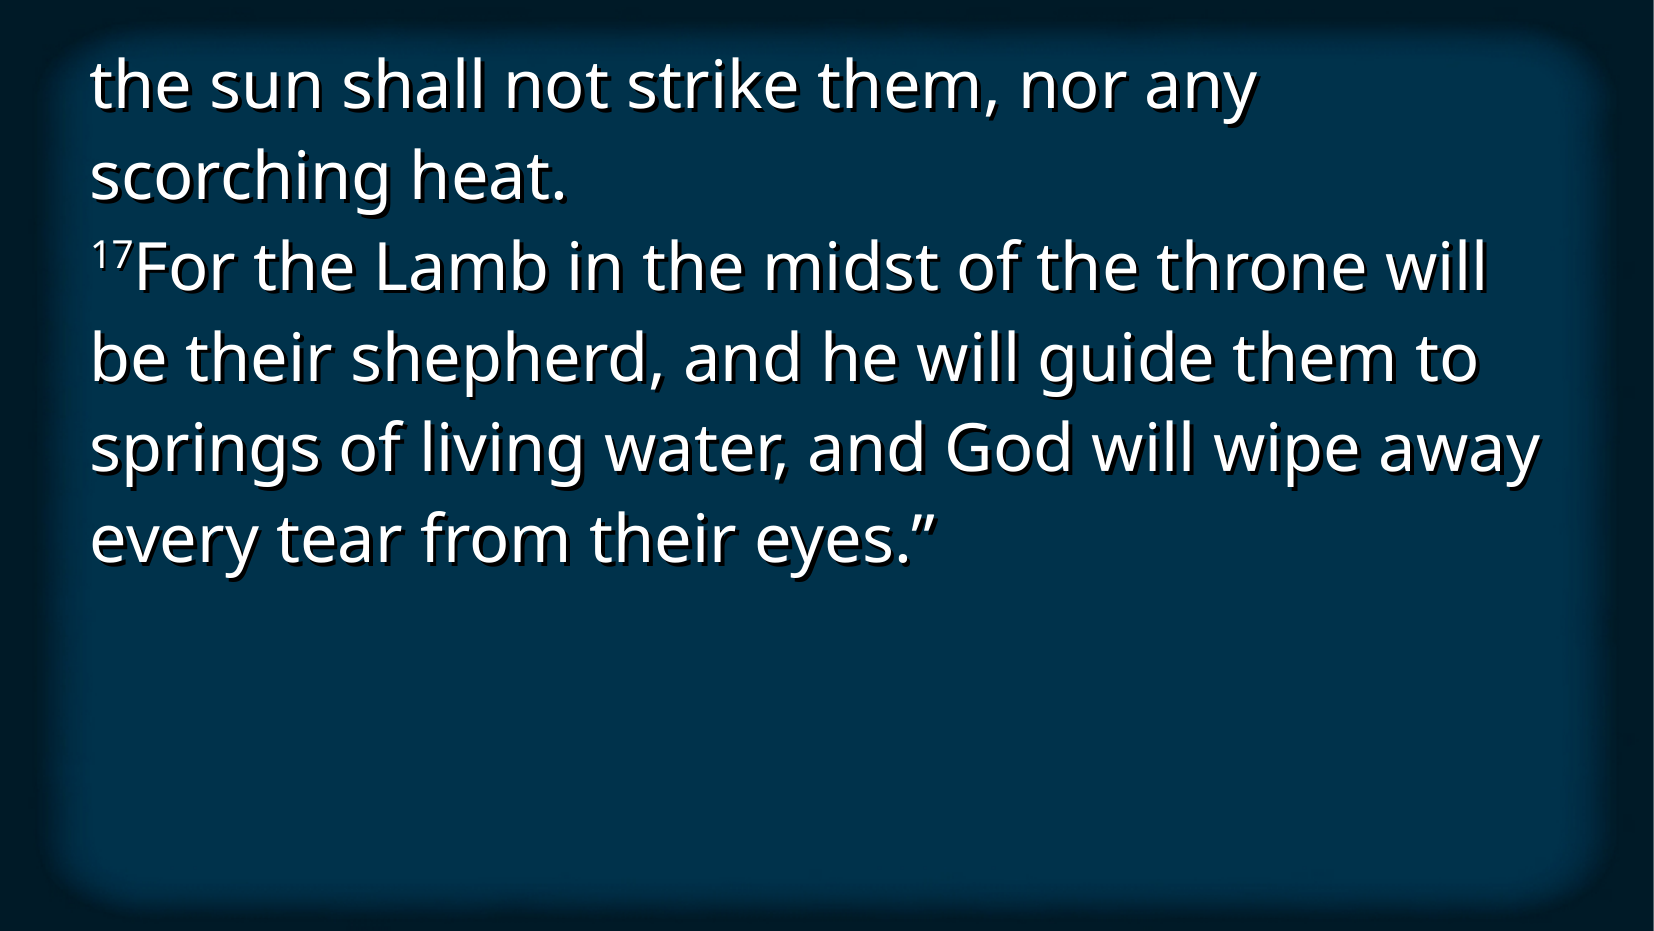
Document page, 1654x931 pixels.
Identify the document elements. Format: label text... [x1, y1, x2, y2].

text_box the sun shall not strike them, nor any scorching heat. 17For the Lamb in the midst of the throne will be their shepherd, and he will guide them to springs of living water, and God will wipe away every tear from their eyes.” [75, 30, 1576, 667]
picture [0, 0, 1654, 931]
